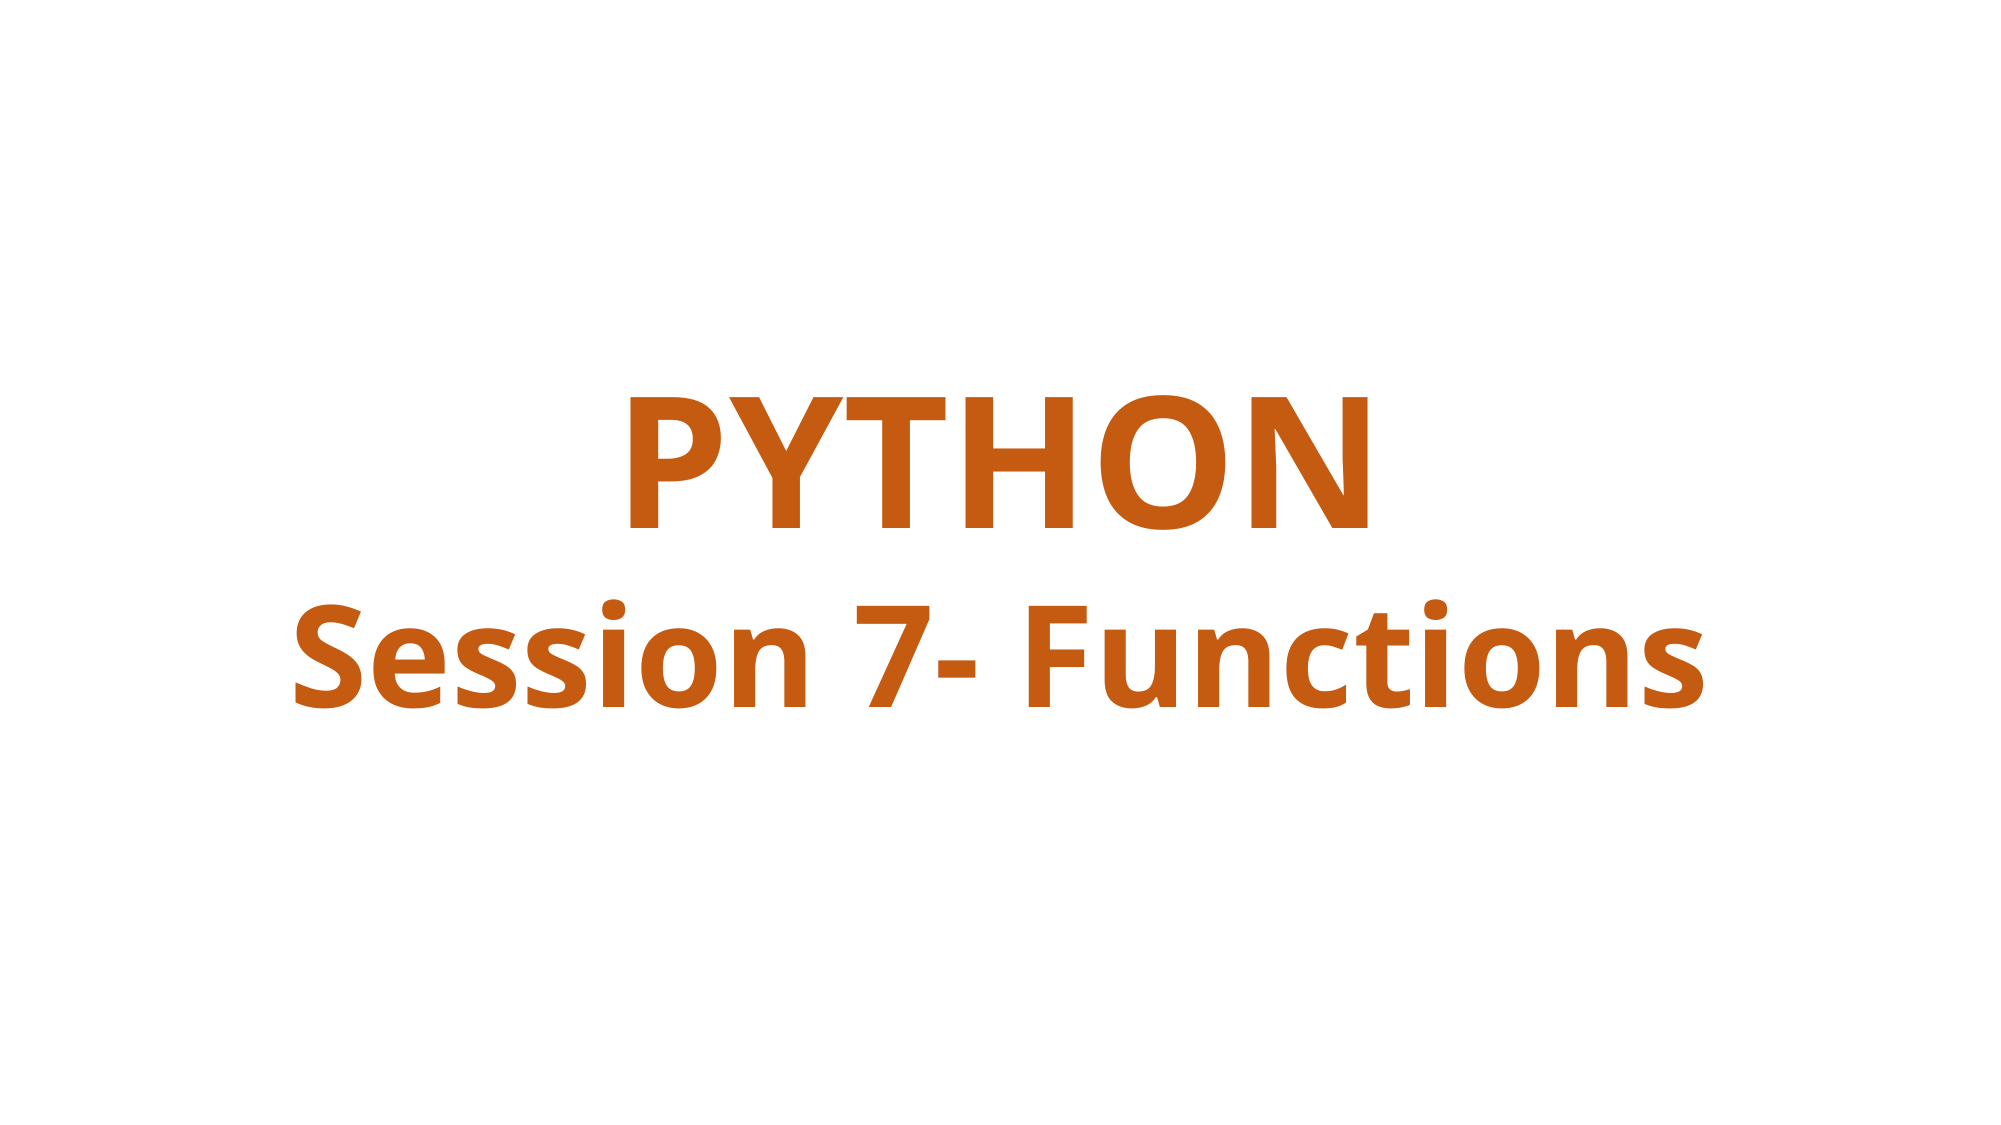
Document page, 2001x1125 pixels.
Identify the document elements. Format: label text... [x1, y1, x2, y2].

title PYTHON [249, 72, 1750, 576]
subtitle Session 7- Functions [249, 590, 1750, 863]
